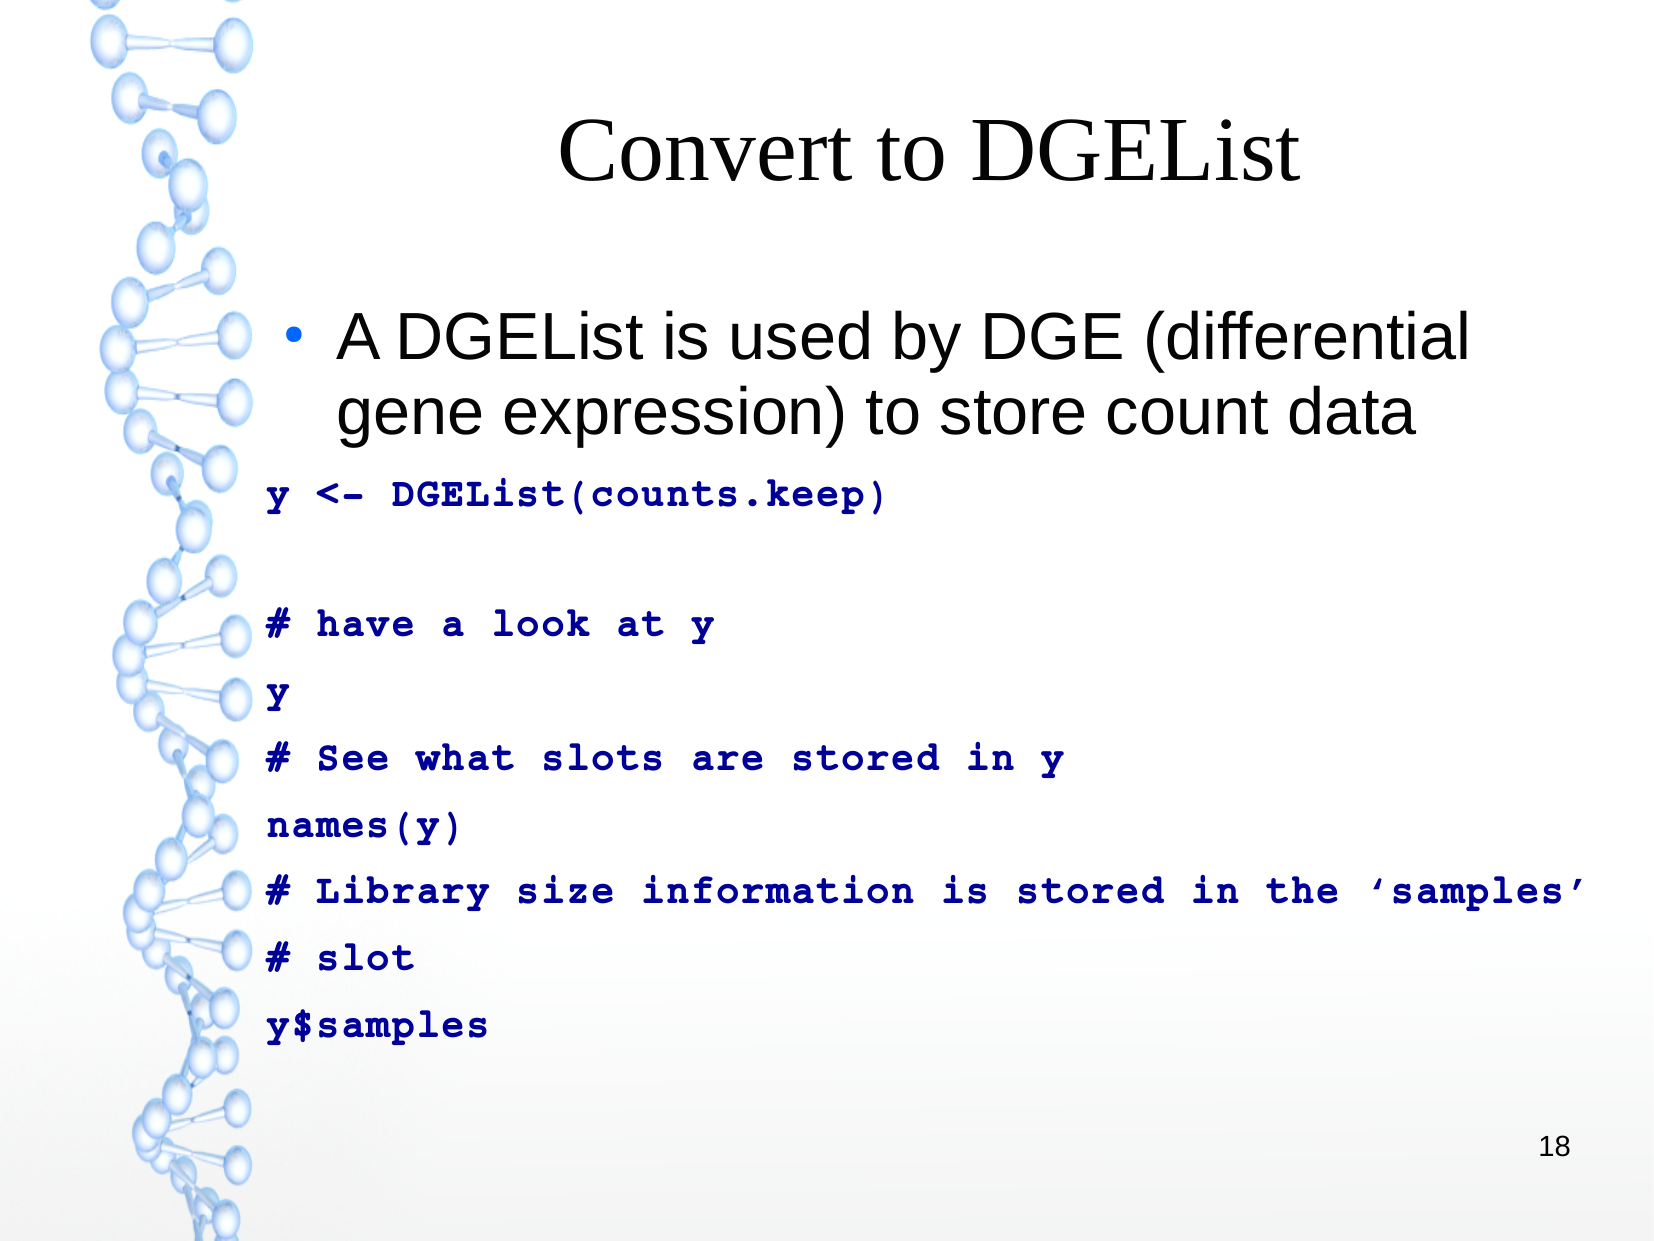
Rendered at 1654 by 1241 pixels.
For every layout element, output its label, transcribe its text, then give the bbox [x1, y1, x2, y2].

title Convert to DGEList [265, 47, 1595, 252]
picture [0, 0, 1654, 1241]
list A DGEList is used by DGE (differential gene expression) to store count data y <- DGEList(counts.keep) # have a look at y y # See what slots are stored in y names(y) # Library size information is stored in the ‘samples’ # slot y$samples [265, 299, 1595, 1141]
